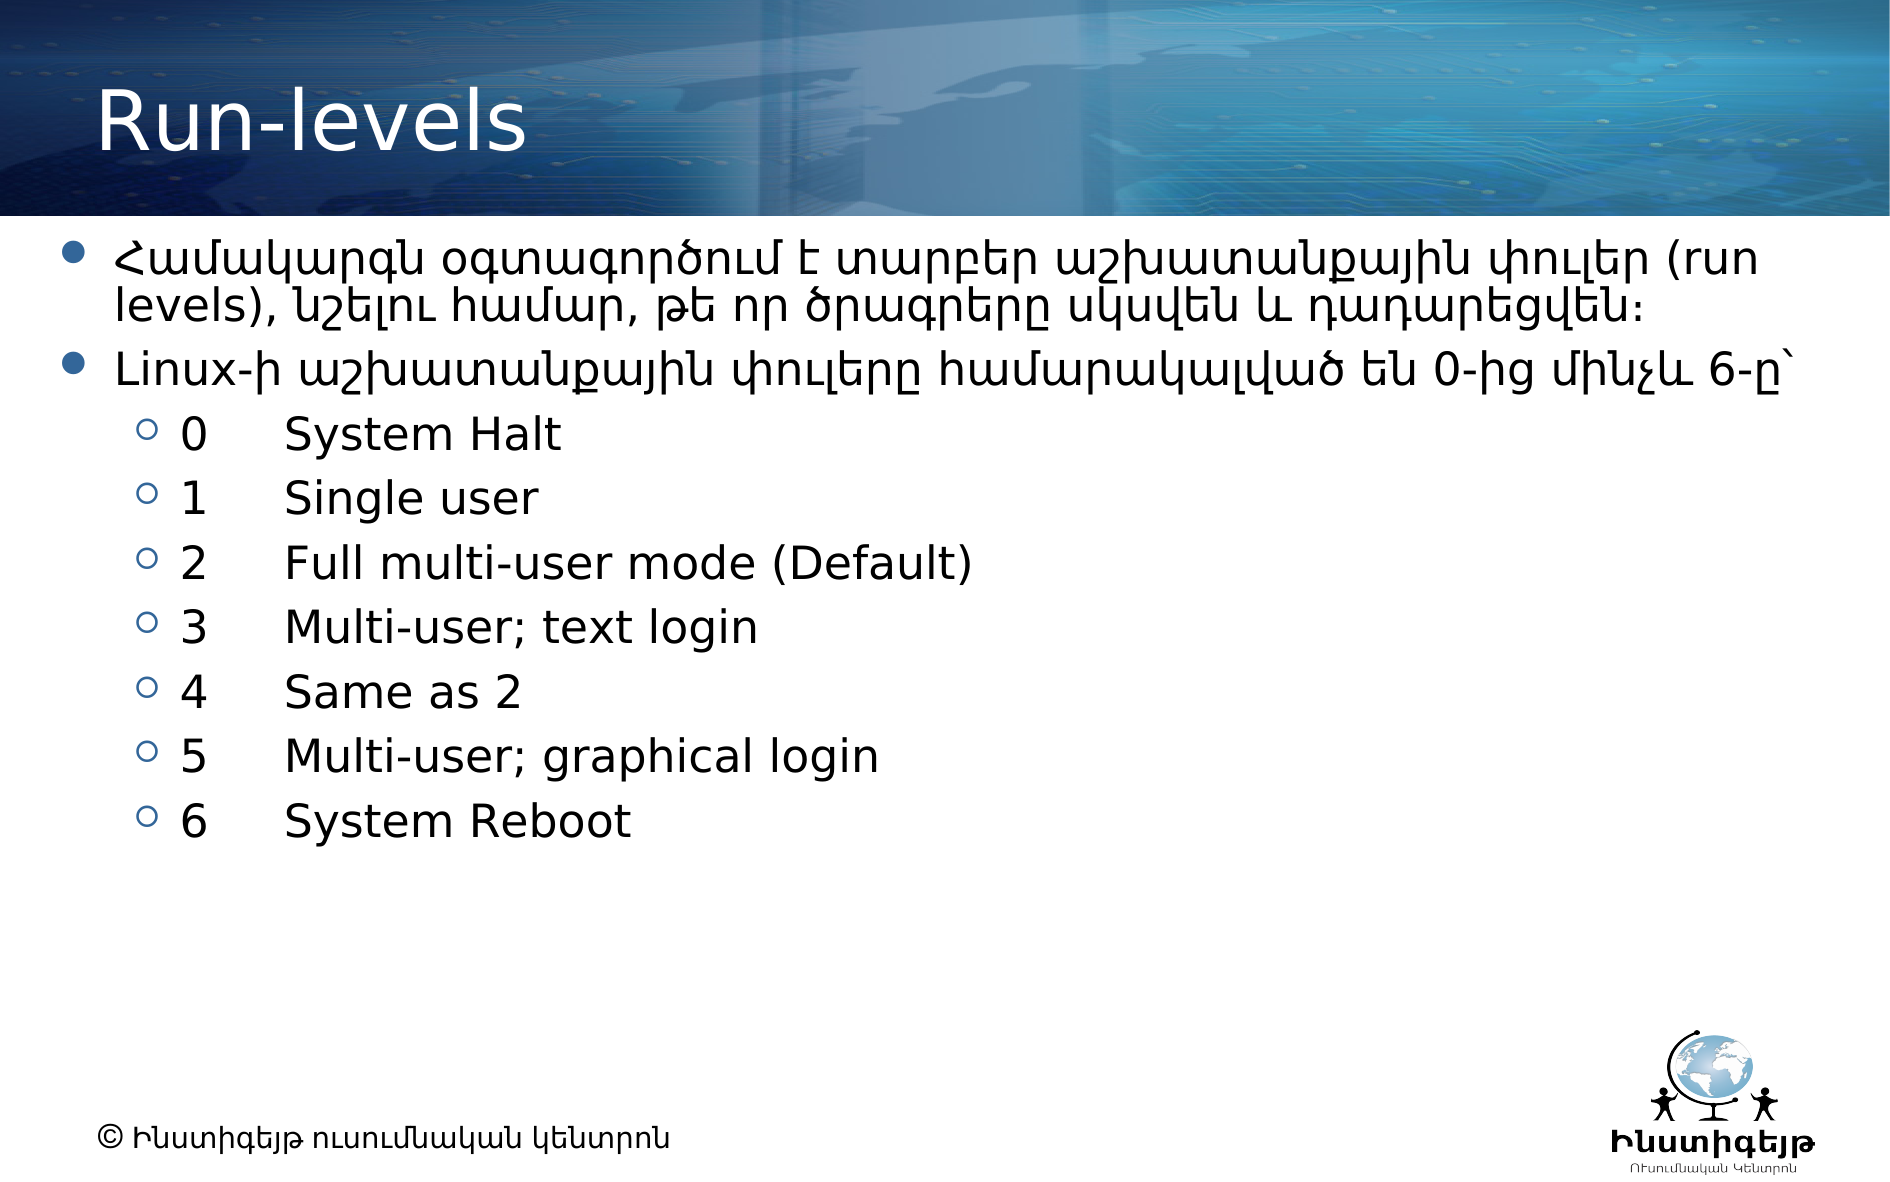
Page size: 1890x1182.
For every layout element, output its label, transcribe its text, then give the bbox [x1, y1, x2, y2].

title Run-levels [94, 47, 1793, 217]
picture [1612, 1030, 1815, 1175]
list Համակարգն օգտագործում է տարբեր աշխատանքային փուլեր (run levels), նշելու համար, թե որ ծրագրերը սկսվեն և դադարեցվեն։ Linux-ի աշխատանքային փուլերը համարակալված են 0-ից մինչև 6-ը՝ 0 System Halt 1 Single user 2 Full multi-user mode (Default) 3 Multi-user; text login 4 Same as 2 5 Multi-user; graphical login 6 System Reboot [59, 236, 1831, 1016]
picture [0, 0, 1890, 216]
